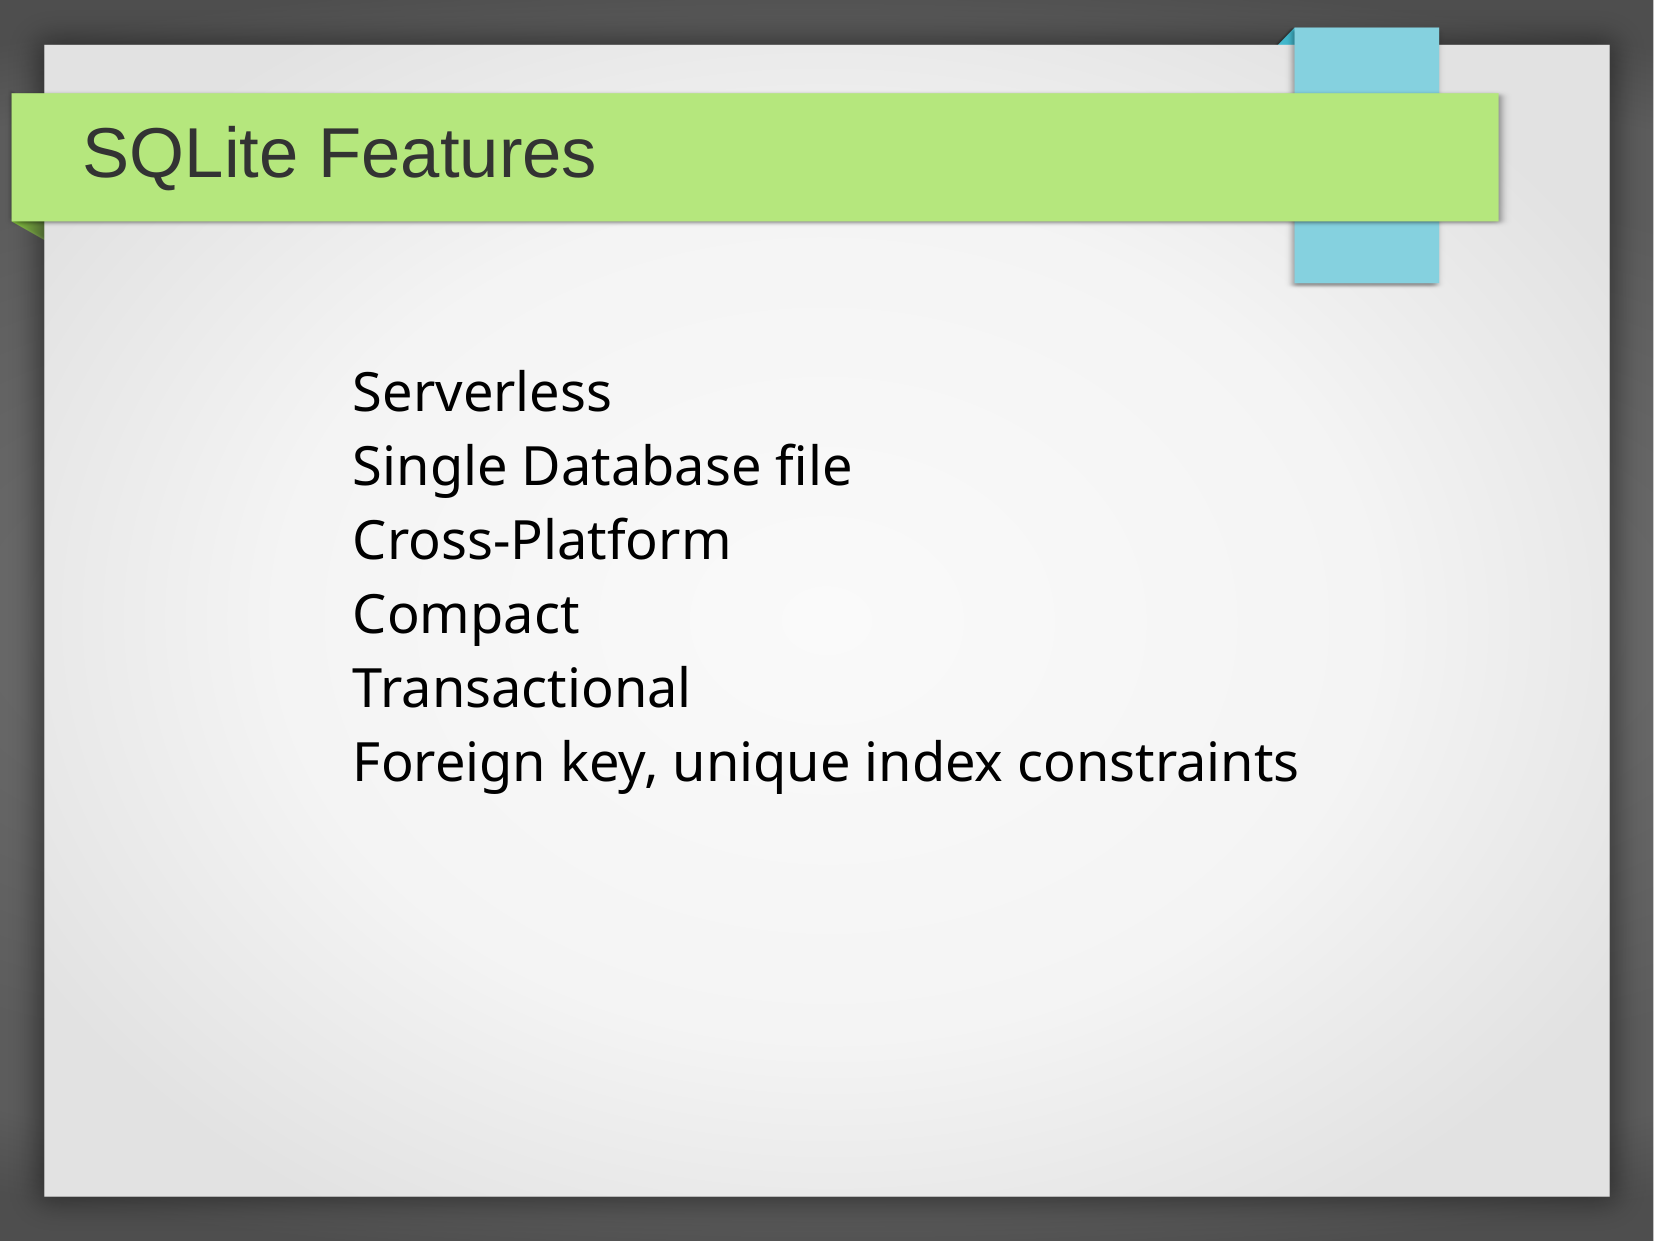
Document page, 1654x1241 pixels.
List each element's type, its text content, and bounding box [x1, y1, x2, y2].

picture [0, 0, 1654, 1241]
title SQLite Features [82, 49, 1571, 257]
text_box Serverless Single Database file Cross-Platform Compact Transactional Foreign key, unique index constraints [82, 290, 1571, 1010]
